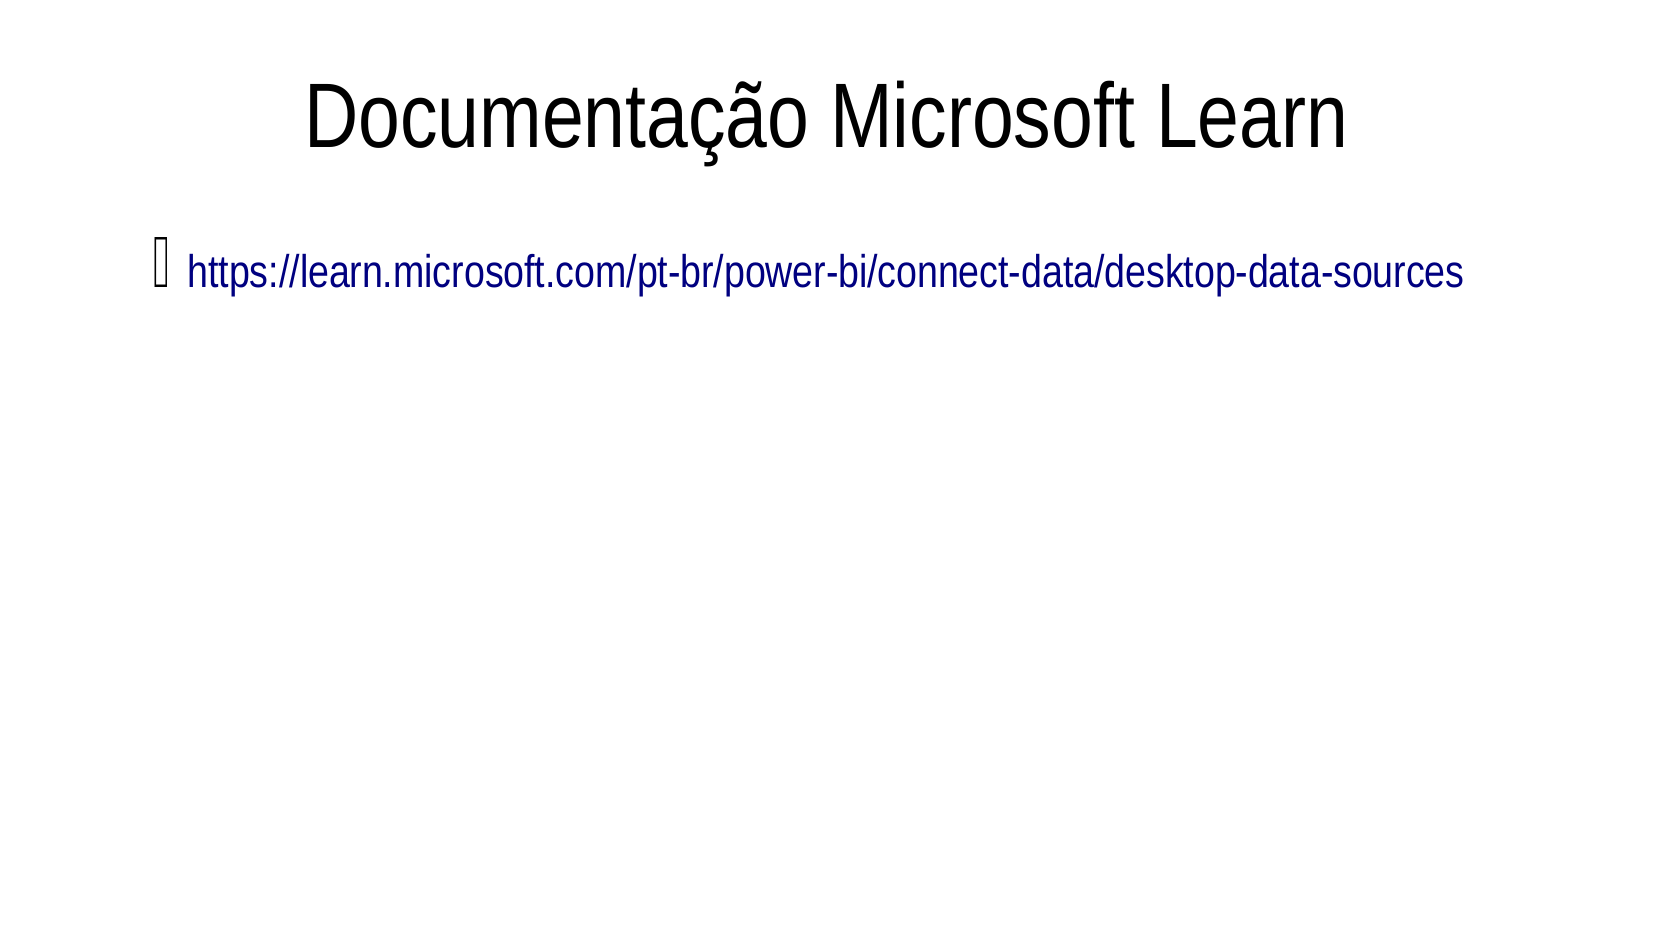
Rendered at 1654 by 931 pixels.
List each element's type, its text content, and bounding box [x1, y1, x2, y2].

title Documentação Microsoft Learn [82, 37, 1571, 193]
list 🔗 https://learn.microsoft.com/pt-br/power-bi/connect-data/desktop-data-sources [82, 217, 1571, 758]
